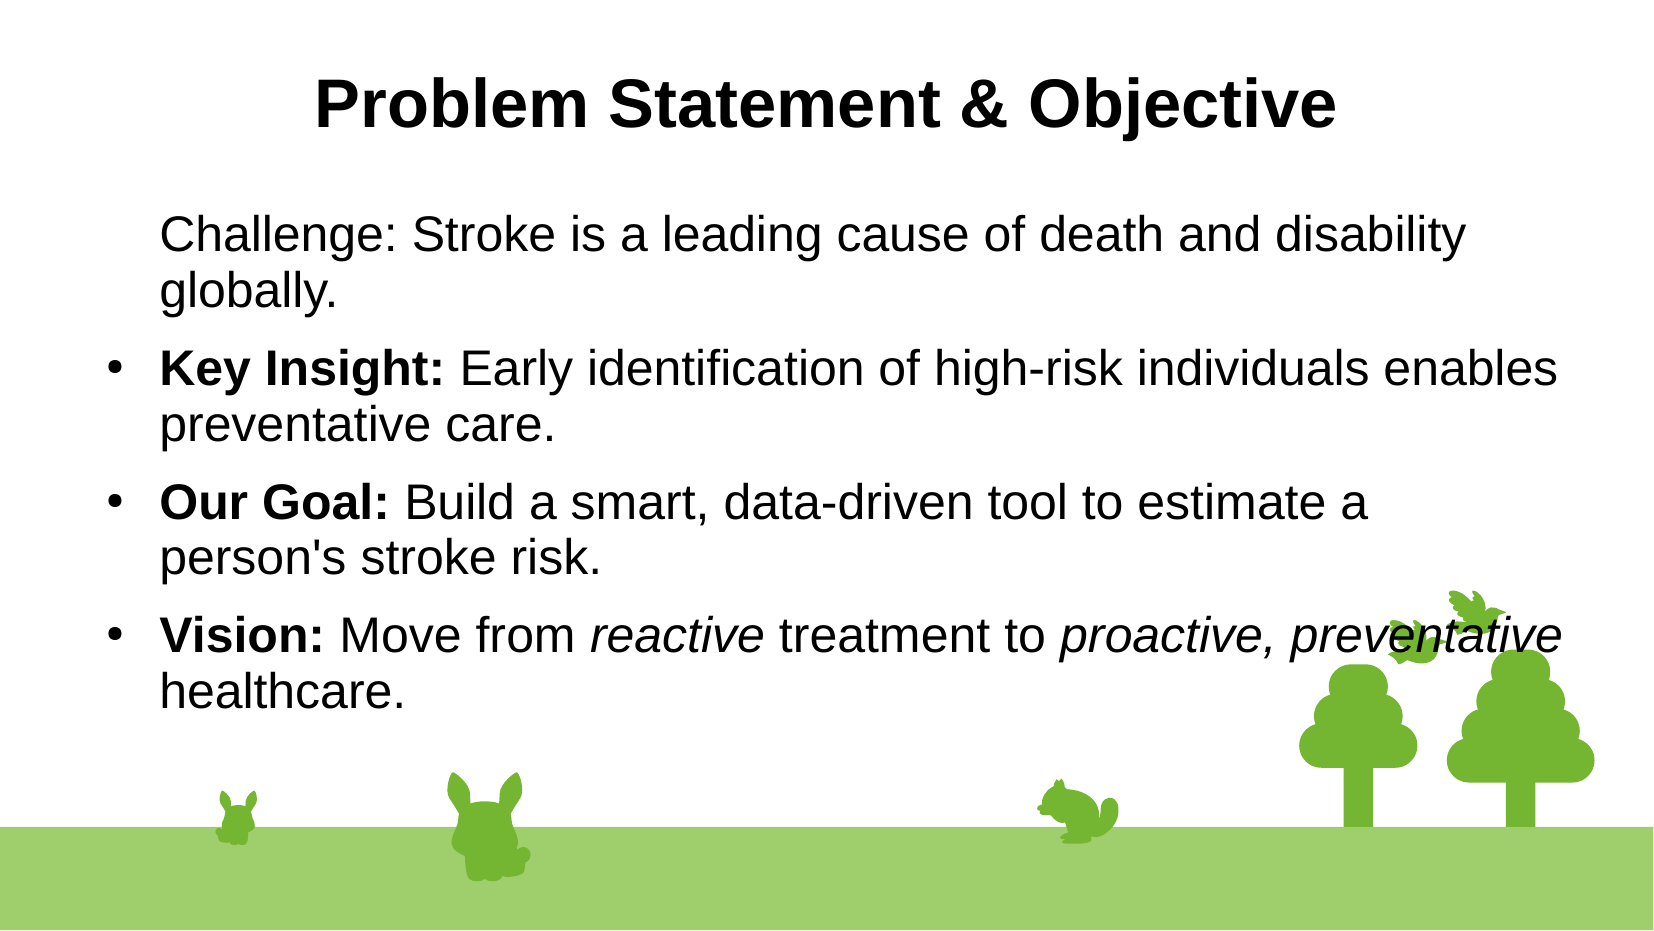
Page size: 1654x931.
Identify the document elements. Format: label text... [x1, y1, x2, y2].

list Challenge: Stroke is a leading cause of death and disability globally. Key Insight: Early identification of high-risk individuals enables preventative care. Our Goal: Build a smart, data-driven tool to estimate a person's stroke risk. Vision: Move from reactive treatment to proactive, preventative healthcare. [88, 206, 1565, 768]
title Problem Statement & Objective [88, 29, 1565, 178]
